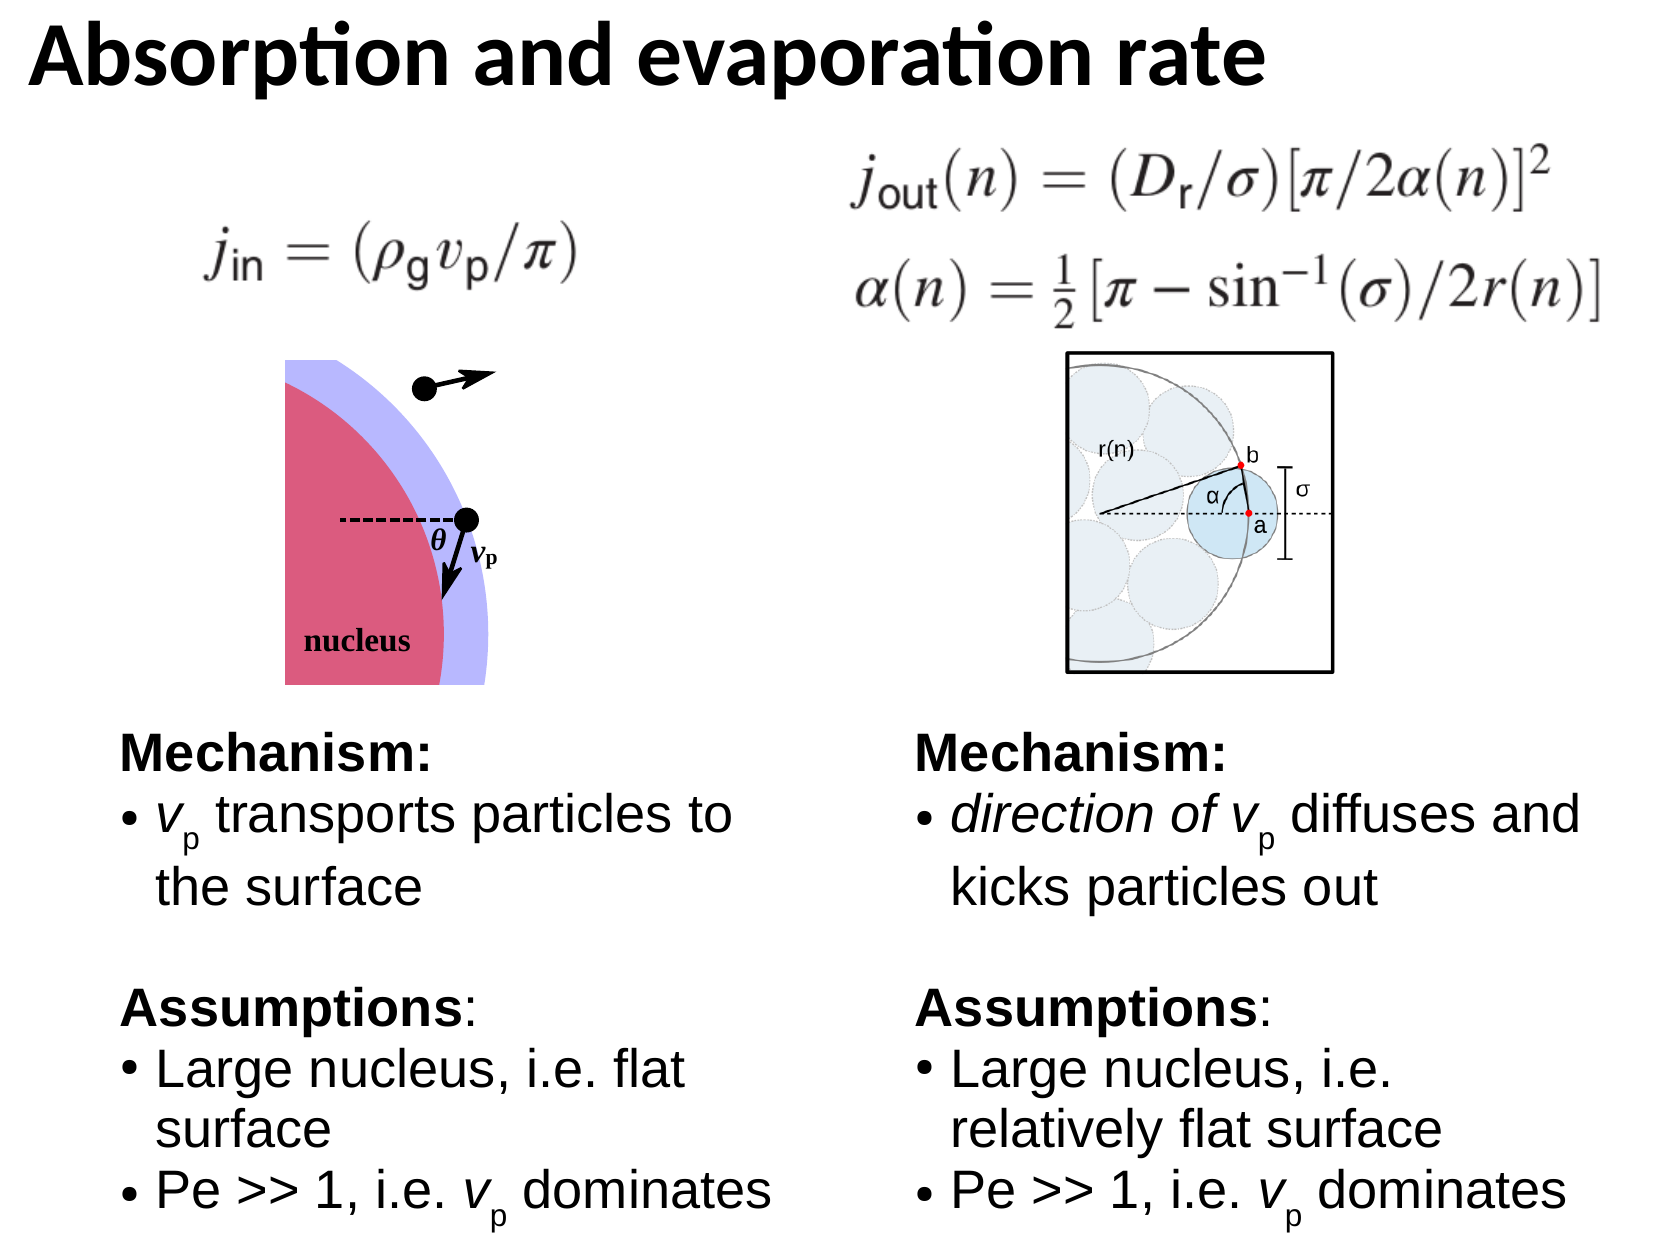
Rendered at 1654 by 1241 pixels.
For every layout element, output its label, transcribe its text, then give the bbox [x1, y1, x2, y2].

picture [1065, 349, 1336, 676]
title Absorption and evaporation rate [28, 4, 1622, 121]
picture [850, 251, 1606, 331]
text_box Mechanism: direction of vp diffuses and kicks particles out Assumptions: Large nucleus, i.e. relatively flat surface Pe >> 1, i.e. vp dominates [900, 715, 1621, 1241]
picture [285, 360, 497, 685]
picture [195, 213, 584, 295]
picture [840, 134, 1556, 223]
text_box Mechanism: vp transports particles to the surface Assumptions: Large nucleus, i.e. flat surface Pe >> 1, i.e. vp dominates [105, 715, 826, 1241]
